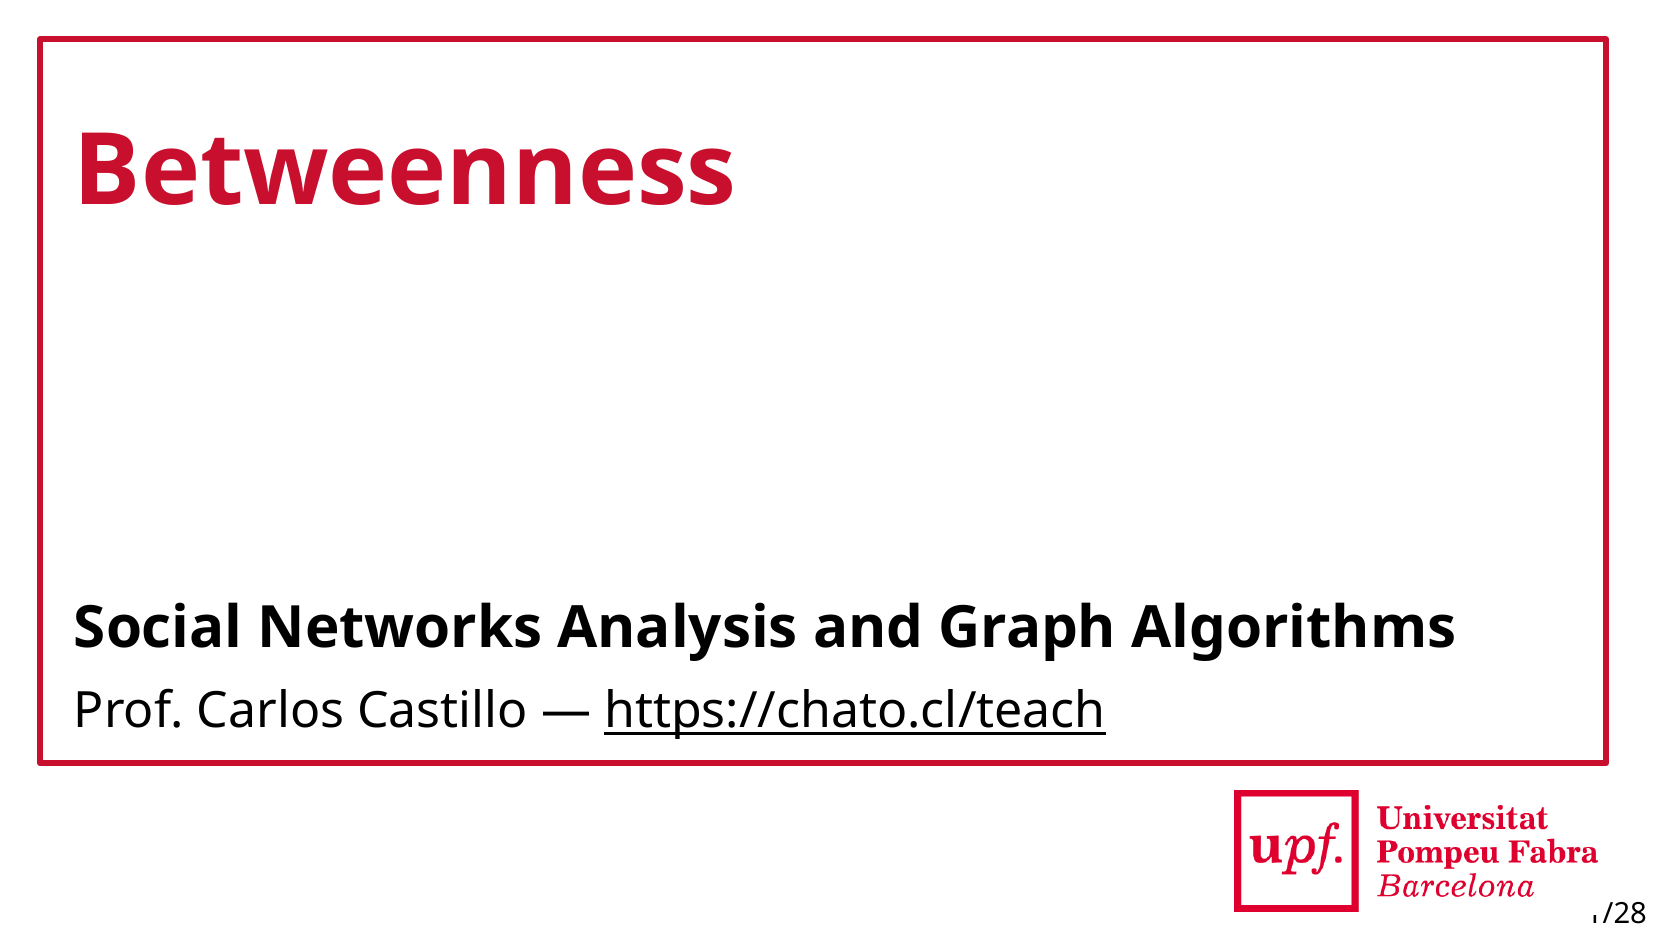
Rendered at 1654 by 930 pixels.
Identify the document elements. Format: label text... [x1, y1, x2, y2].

picture [1229, 784, 1603, 915]
text_box Betweenness Social Networks Analysis and Graph Algorithms Prof. Carlos Castillo — https://chato.cl/teach [73, 77, 1562, 734]
chart [770, 589, 889, 649]
